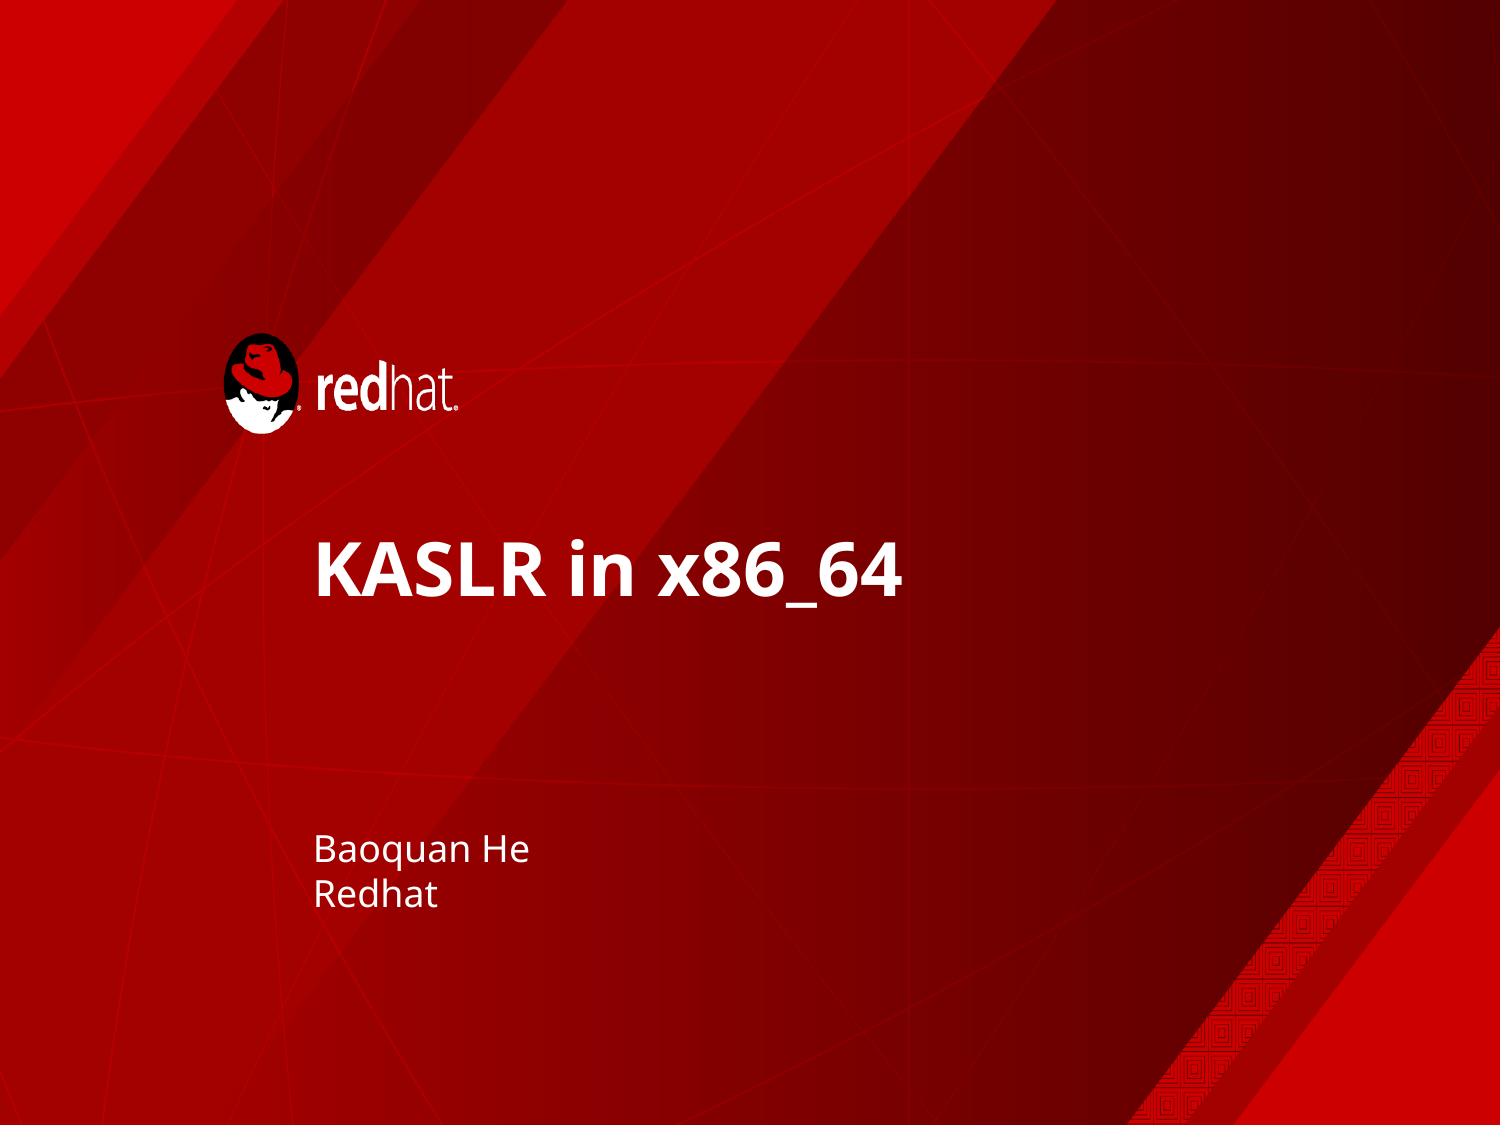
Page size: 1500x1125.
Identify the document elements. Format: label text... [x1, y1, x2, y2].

text_box Baoquan He Redhat [297, 765, 940, 981]
text_box KASLR in x86_64 [297, 506, 1352, 624]
picture [0, 0, 1500, 1125]
